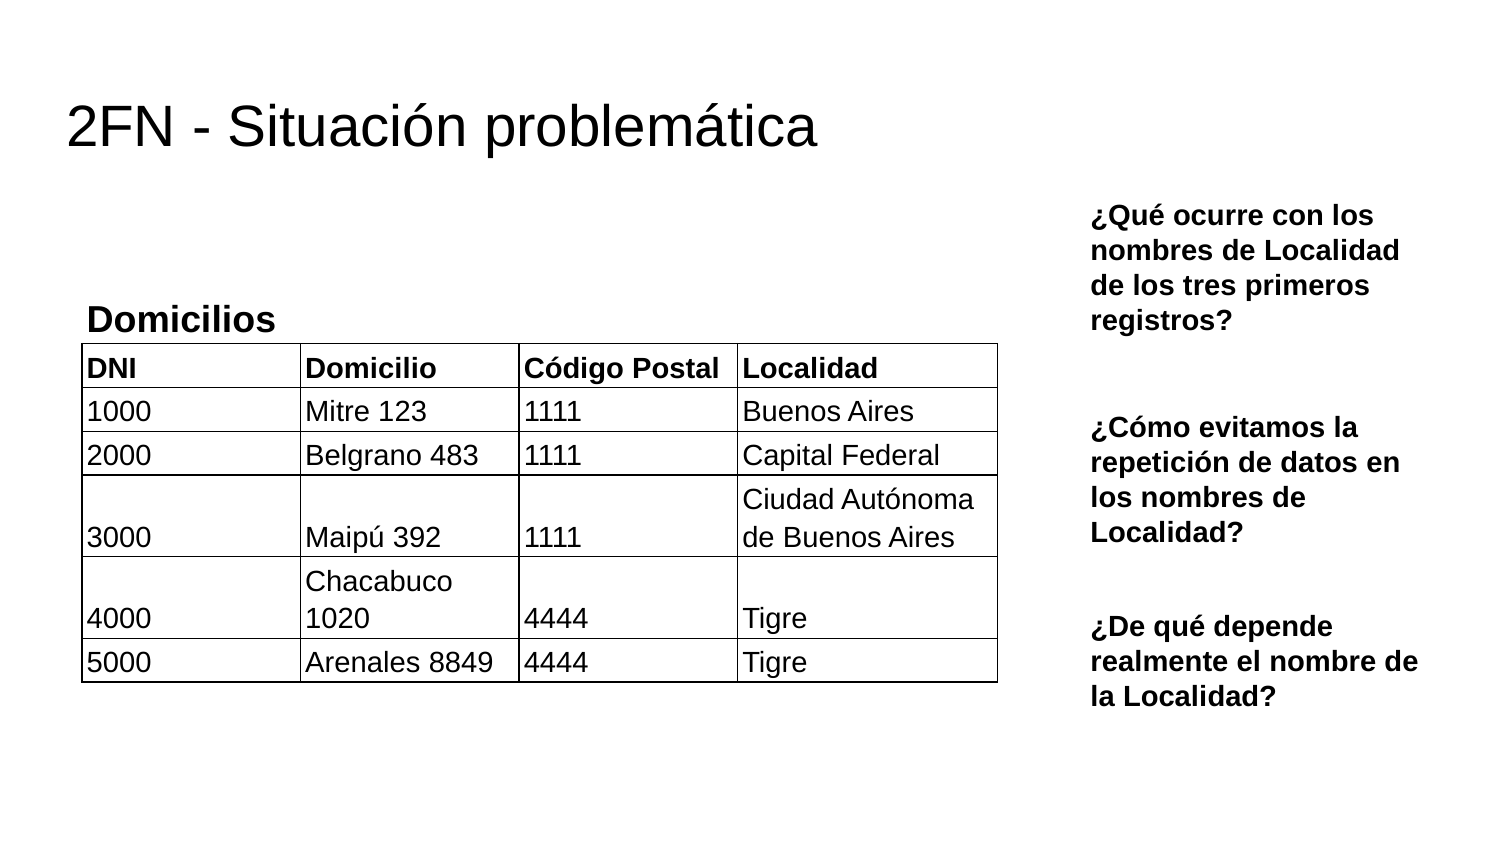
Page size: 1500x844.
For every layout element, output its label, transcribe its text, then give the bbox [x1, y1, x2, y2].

table_cell 1111 [520, 476, 737, 556]
table_cell Buenos Aires [738, 388, 997, 431]
table_cell Belgrano 483 [301, 432, 518, 474]
text_box ¿Qué ocurre con los nombres de Localidad de los tres primeros registros? [1075, 181, 1449, 317]
text_box ¿De qué depende realmente el nombre de la Localidad? [1075, 592, 1449, 728]
table_header Domicilios [82, 289, 301, 343]
table_cell Domicilio [301, 344, 518, 387]
table_cell Ciudad Autónoma de Buenos Aires [738, 476, 997, 556]
table_cell Maipú 392 [301, 476, 518, 556]
text_box ¿Cómo evitamos la repetición de datos en los nombres de Localidad? [1075, 393, 1449, 530]
table_cell 5000 [83, 639, 300, 681]
title 2FN - Situación problemática [51, 72, 1449, 167]
table_cell Arenales 8849 [301, 639, 518, 681]
table_cell 1000 [83, 388, 300, 431]
table_cell 4444 [520, 639, 737, 681]
table_cell Tigre [738, 557, 997, 638]
table_cell Localidad [738, 344, 997, 387]
table_cell DNI [83, 344, 300, 387]
table_cell 1111 [520, 388, 737, 431]
table_cell Mitre 123 [301, 388, 518, 431]
table_header [519, 289, 738, 343]
table_cell Chacabuco 1020 [301, 557, 518, 638]
table_cell 2000 [83, 432, 300, 474]
table_header [301, 289, 519, 343]
table_cell Código Postal [520, 344, 737, 387]
table_cell 1111 [520, 432, 737, 474]
table_header [738, 289, 998, 343]
table_cell Capital Federal [738, 432, 997, 474]
table_cell 3000 [83, 476, 300, 556]
table_cell 4000 [83, 557, 300, 638]
table_cell Tigre [738, 639, 997, 681]
table_cell 4444 [520, 557, 737, 638]
